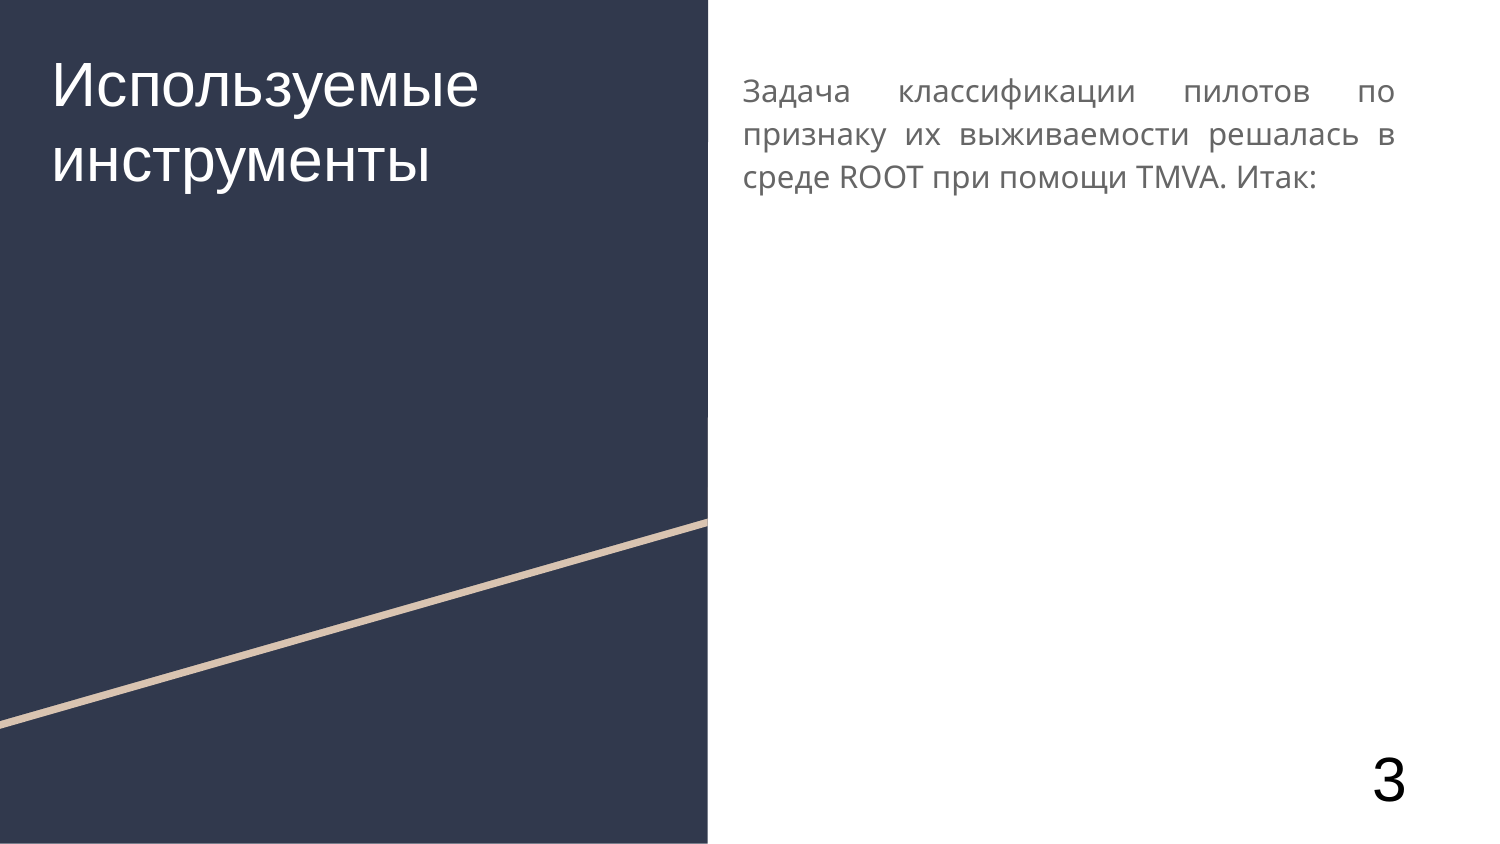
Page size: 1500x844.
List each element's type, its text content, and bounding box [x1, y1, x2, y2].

title 3 [1357, 723, 1500, 844]
list Задача классификации пилотов по признаку их выживаемости решалась в среде ROOT при помощи TMVA. Итак: [727, 50, 1412, 723]
title Используемые инструменты [36, 29, 645, 441]
